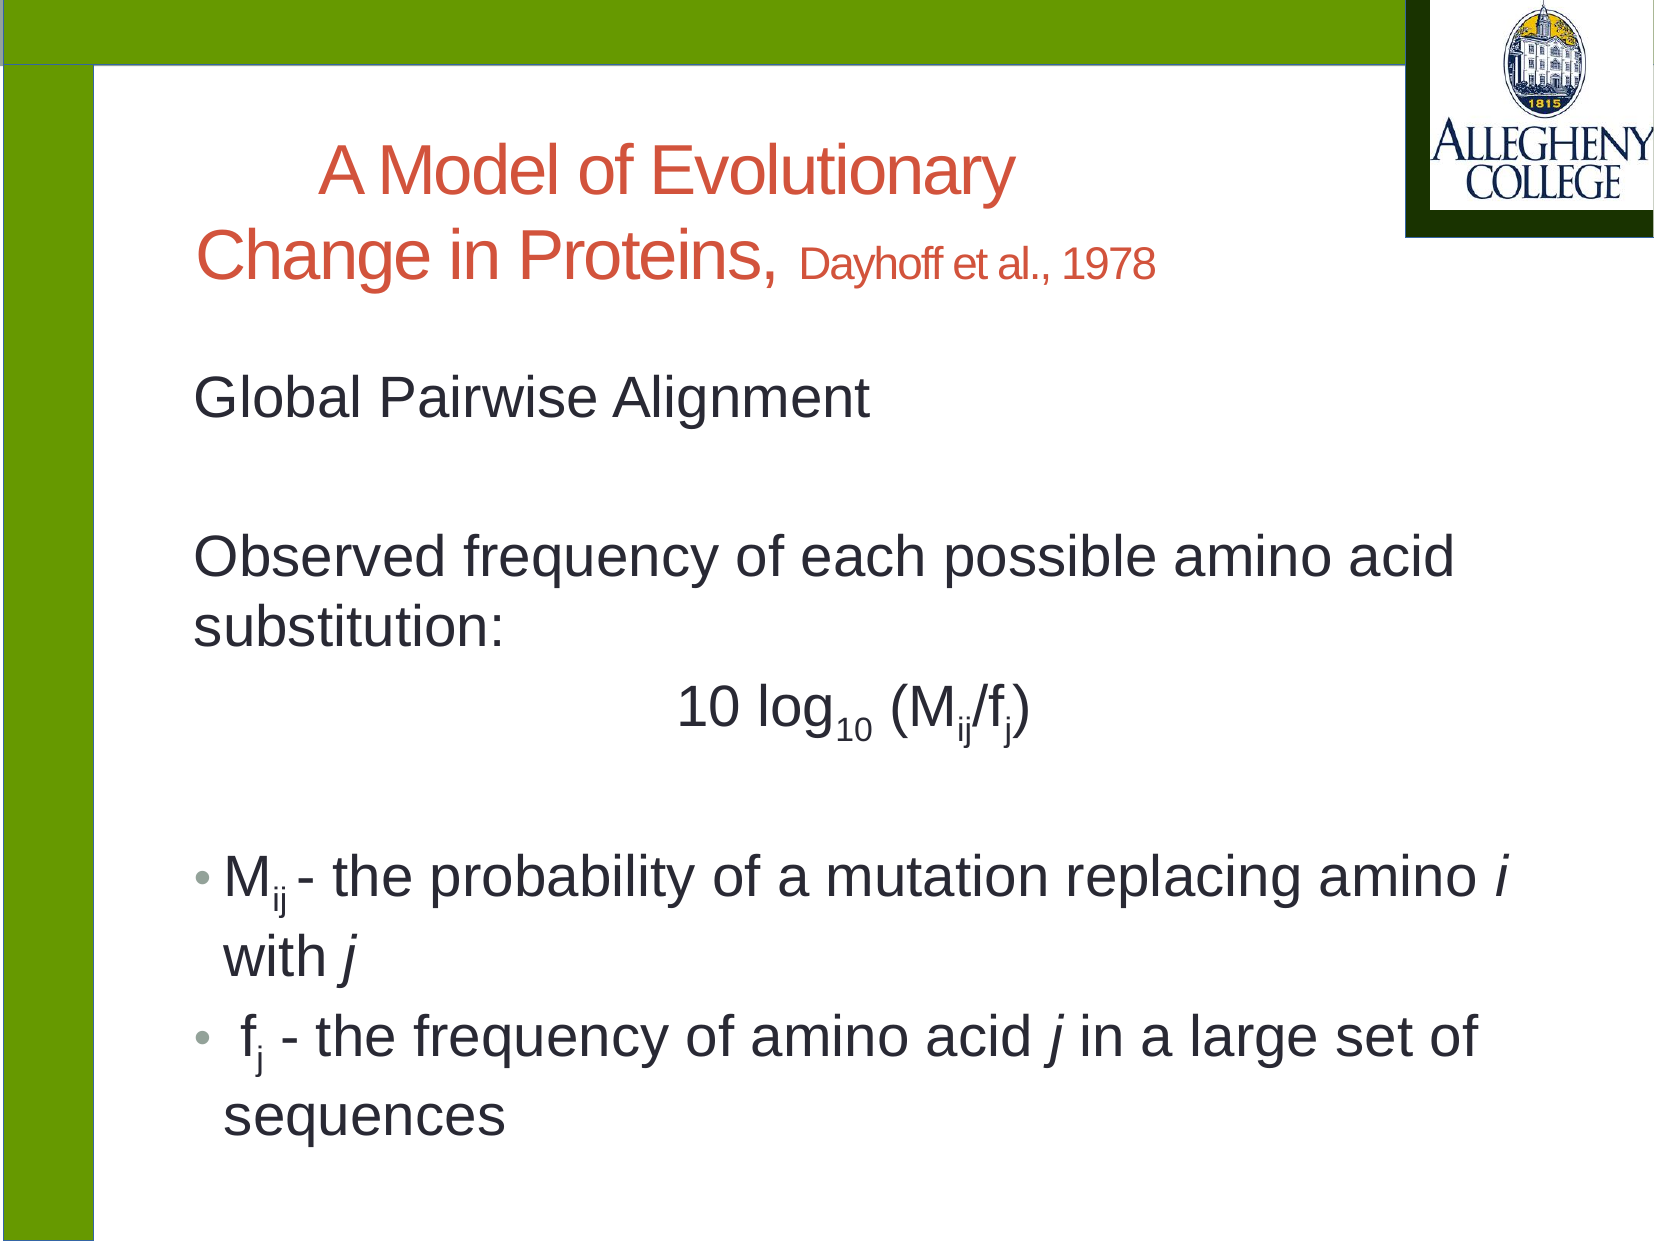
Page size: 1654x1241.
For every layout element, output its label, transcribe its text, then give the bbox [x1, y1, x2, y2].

text_box [3, 0, 1654, 1241]
list Global Pairwise Alignment Observed frequency of each possible amino acid substitution: 10 log10 (Mij/fj) Mij - the probability of a mutation replacing amino i with j fj - the frequency of amino acid j in a large set of sequences [178, 351, 1529, 1152]
title A Model of Evolutionary Change in Proteins, Dayhoff et al., 1978 [108, 87, 1246, 331]
picture [1430, 0, 1654, 210]
